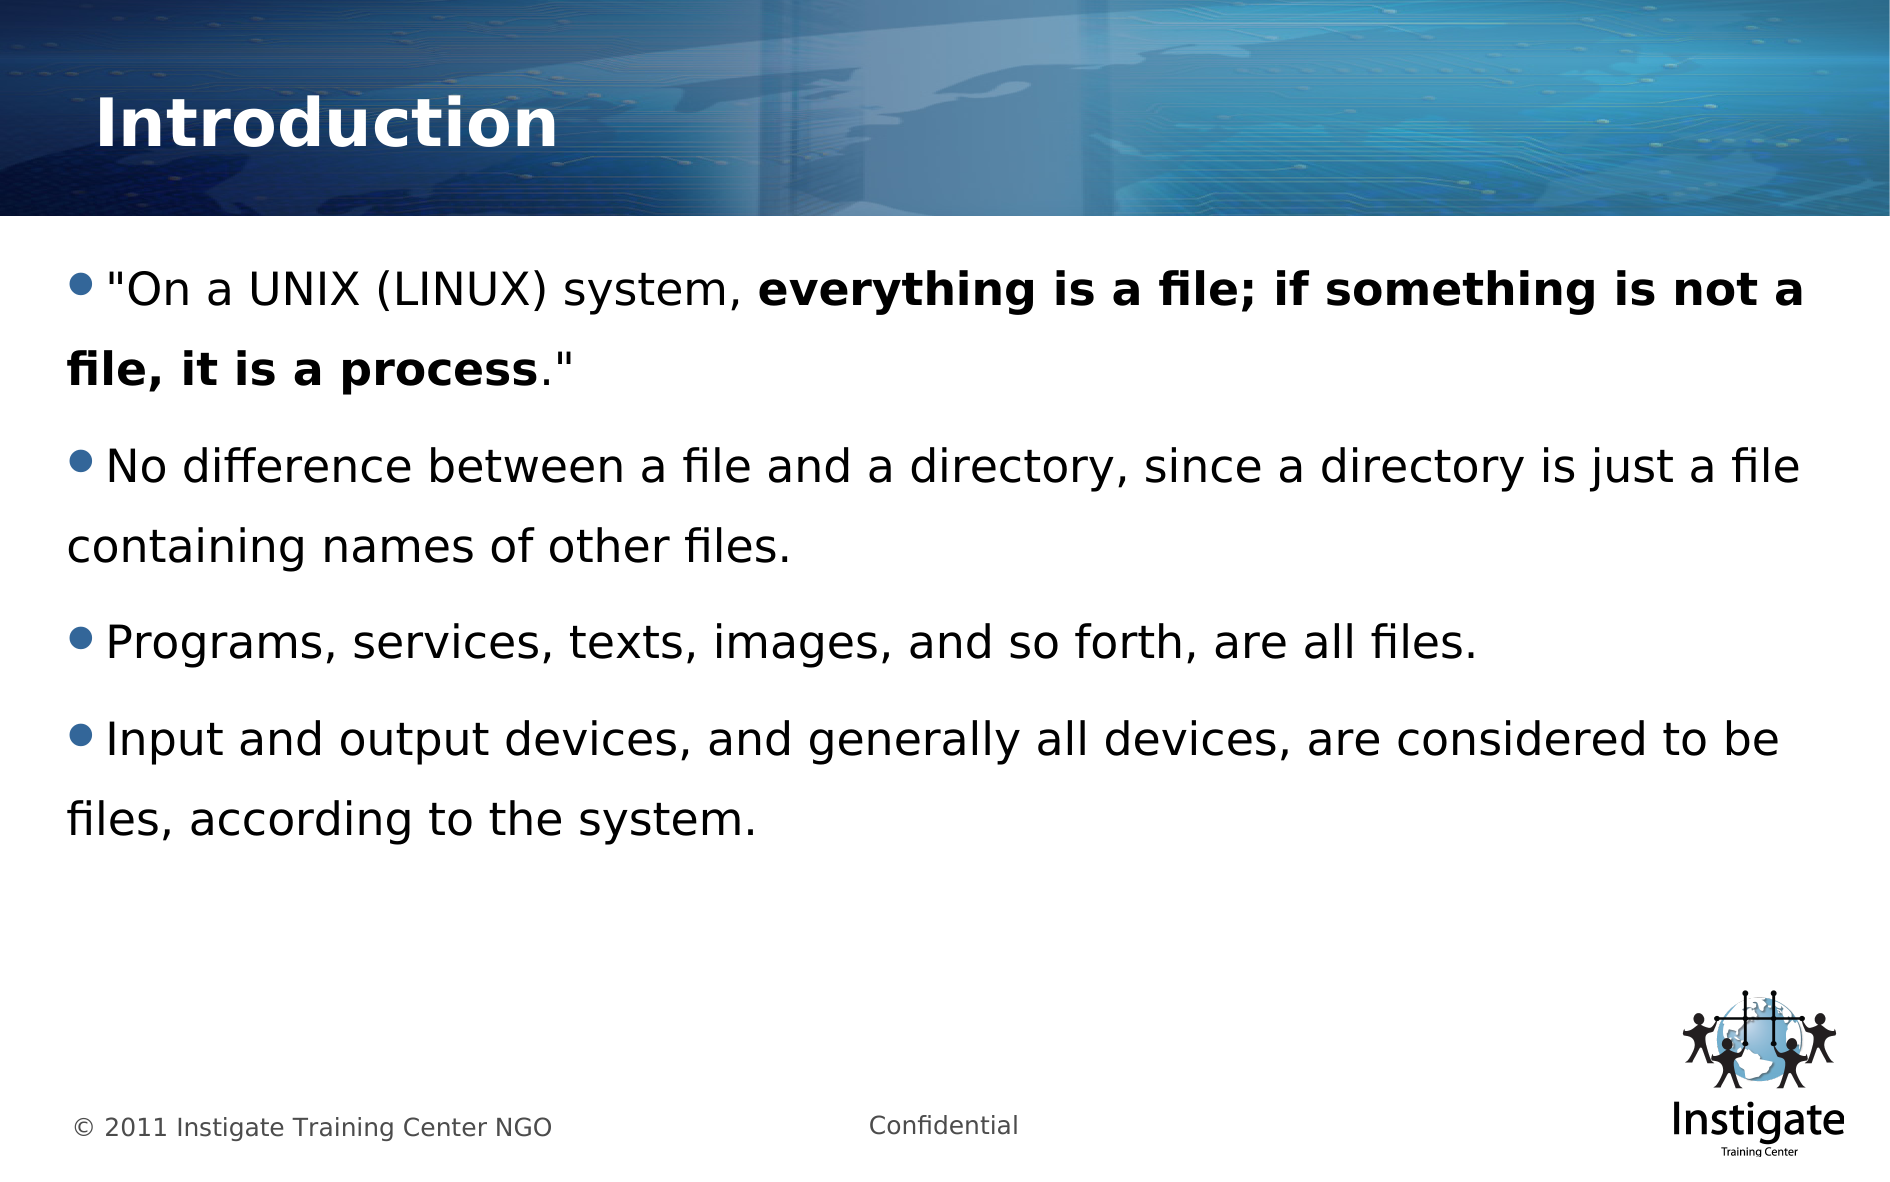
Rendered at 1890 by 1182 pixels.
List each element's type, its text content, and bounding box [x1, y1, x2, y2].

title Introduction [94, 54, 1793, 210]
picture [1674, 990, 1844, 1157]
picture [0, 0, 1890, 216]
list "On a UNIX (LINUX) system, everything is a file; if something is not a file, it is a process." No difference between a file and a directory, since a directory is just a file containing names of other files. Programs, services, texts, images, and so forth, are all files. Input and output devices, and generally all devices, are considered to be files, according to the system. [59, 236, 1831, 1001]
